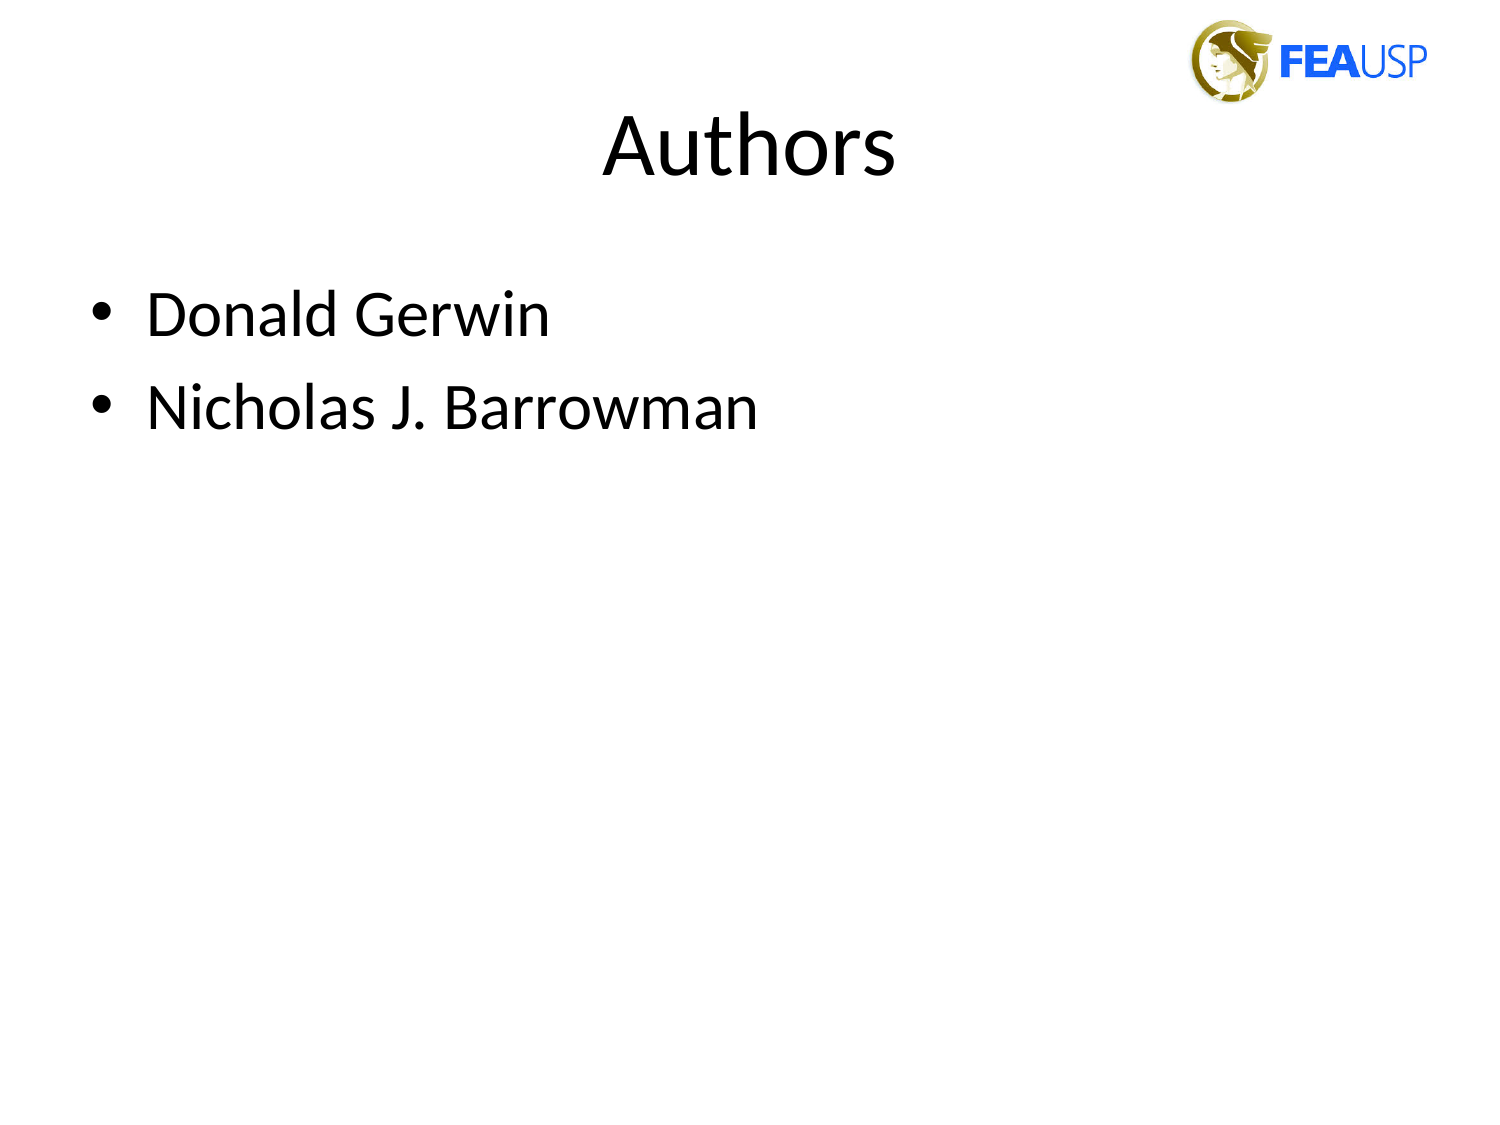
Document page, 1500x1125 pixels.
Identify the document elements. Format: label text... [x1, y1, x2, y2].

title Authors [75, 45, 1425, 233]
picture [1187, 19, 1427, 105]
list Donald Gerwin Nicholas J. Barrowman [75, 262, 1425, 1005]
